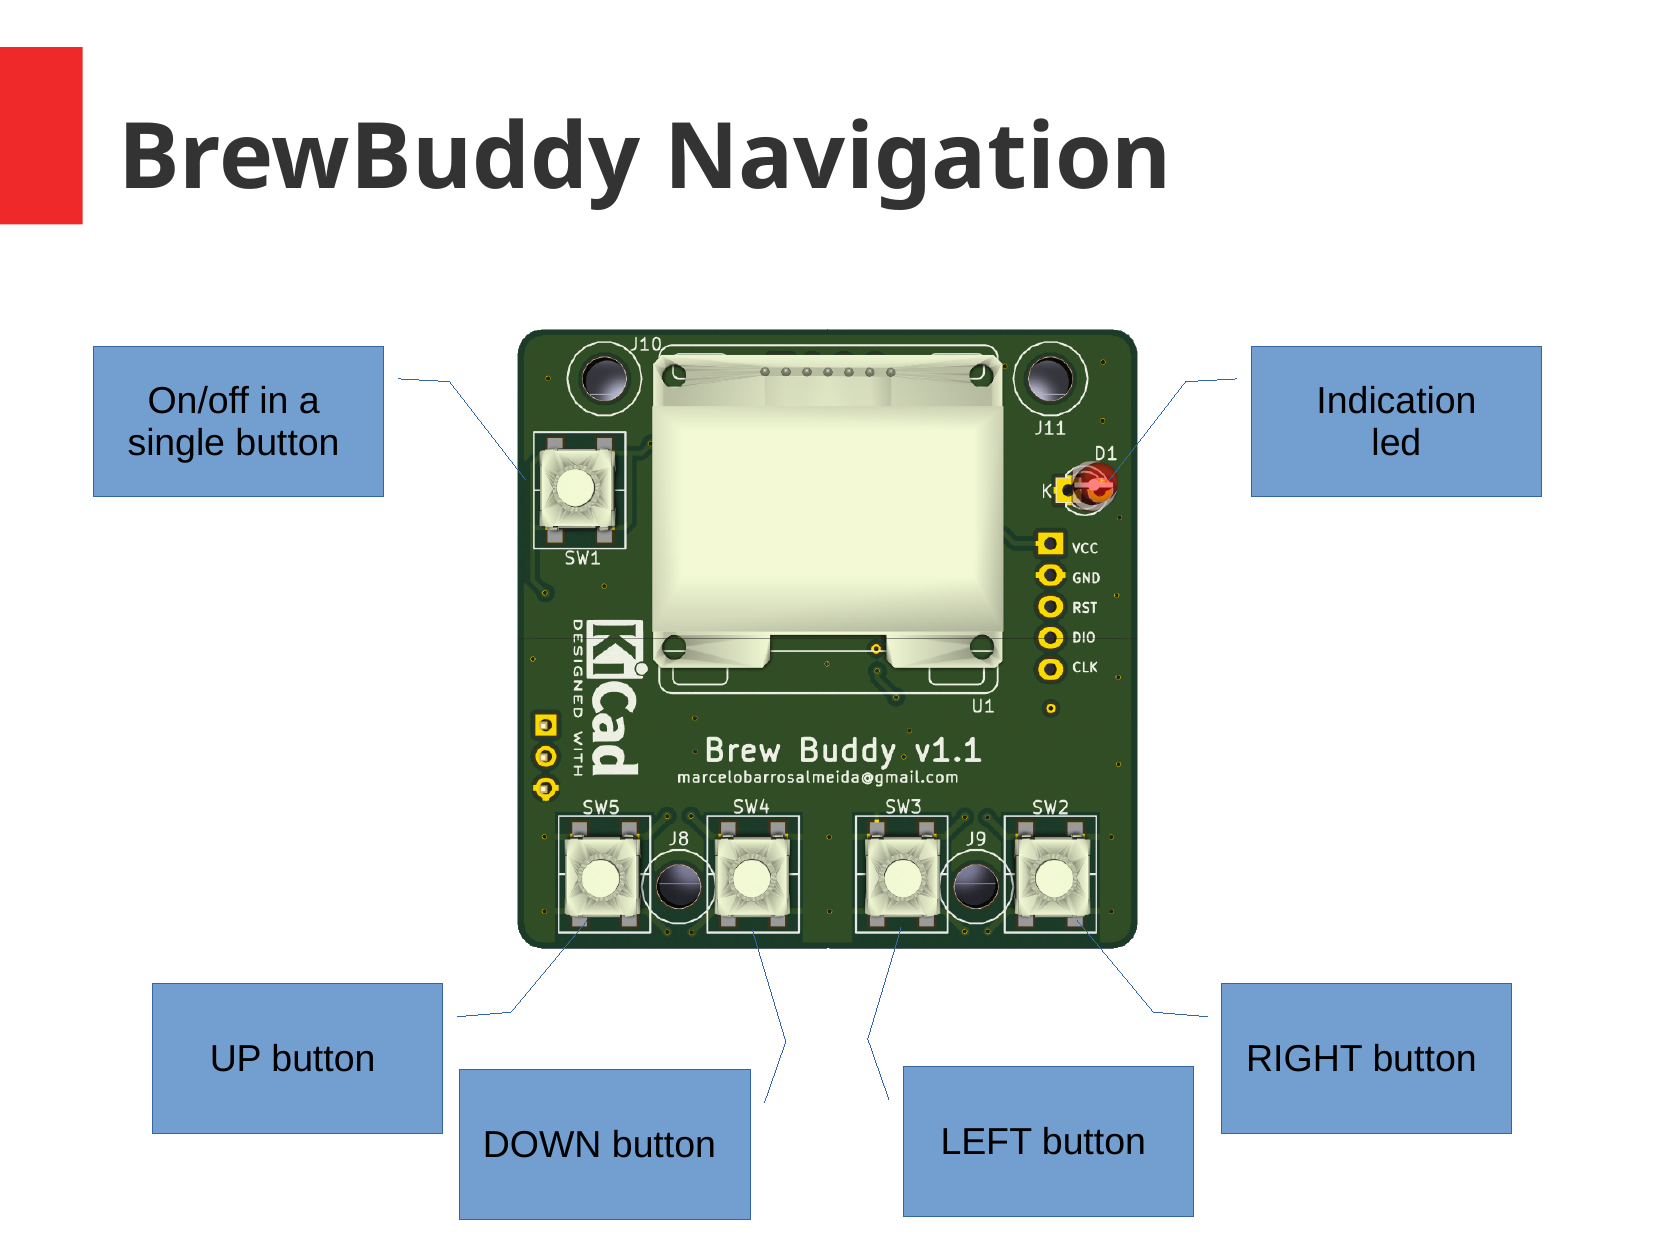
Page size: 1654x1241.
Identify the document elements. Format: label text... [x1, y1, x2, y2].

text_box DOWN button [460, 1069, 750, 1219]
text_box RIGHT button [1222, 984, 1512, 1134]
text_box On/off in a single button [94, 346, 384, 496]
text_box Indication led [1251, 346, 1542, 496]
text_box UP button [153, 984, 443, 1134]
title BrewBuddy Navigation [118, 49, 1571, 257]
text_box LEFT button [904, 1067, 1194, 1217]
picture [513, 318, 1142, 955]
